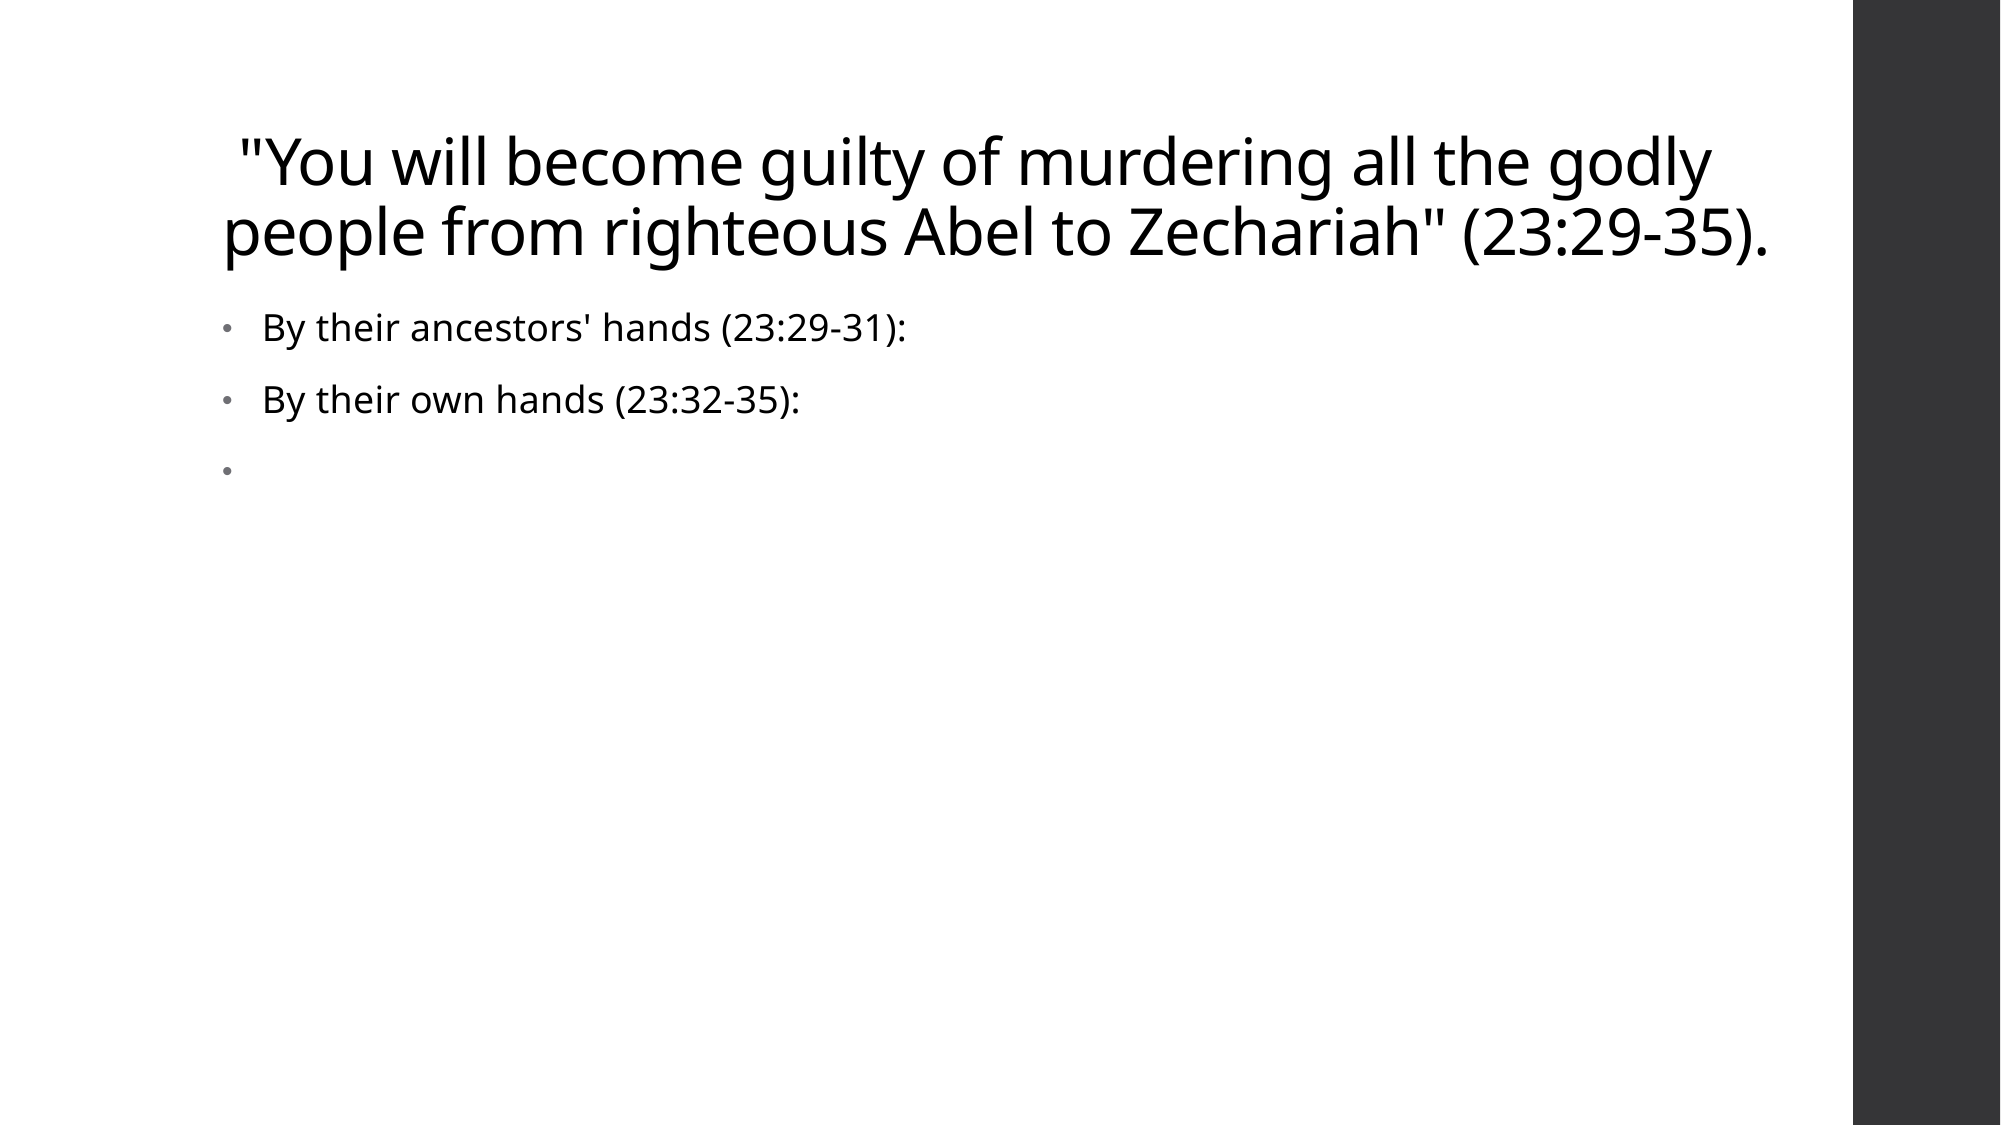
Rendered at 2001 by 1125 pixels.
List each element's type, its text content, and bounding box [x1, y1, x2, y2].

title "You will become guilty of murdering all the godly people from righteous Abel to Zechariah" (23:29-35). [206, 60, 1797, 278]
list By their ancestors' hands (23:29-31): By their own hands (23:32-35): [206, 299, 1617, 1014]
